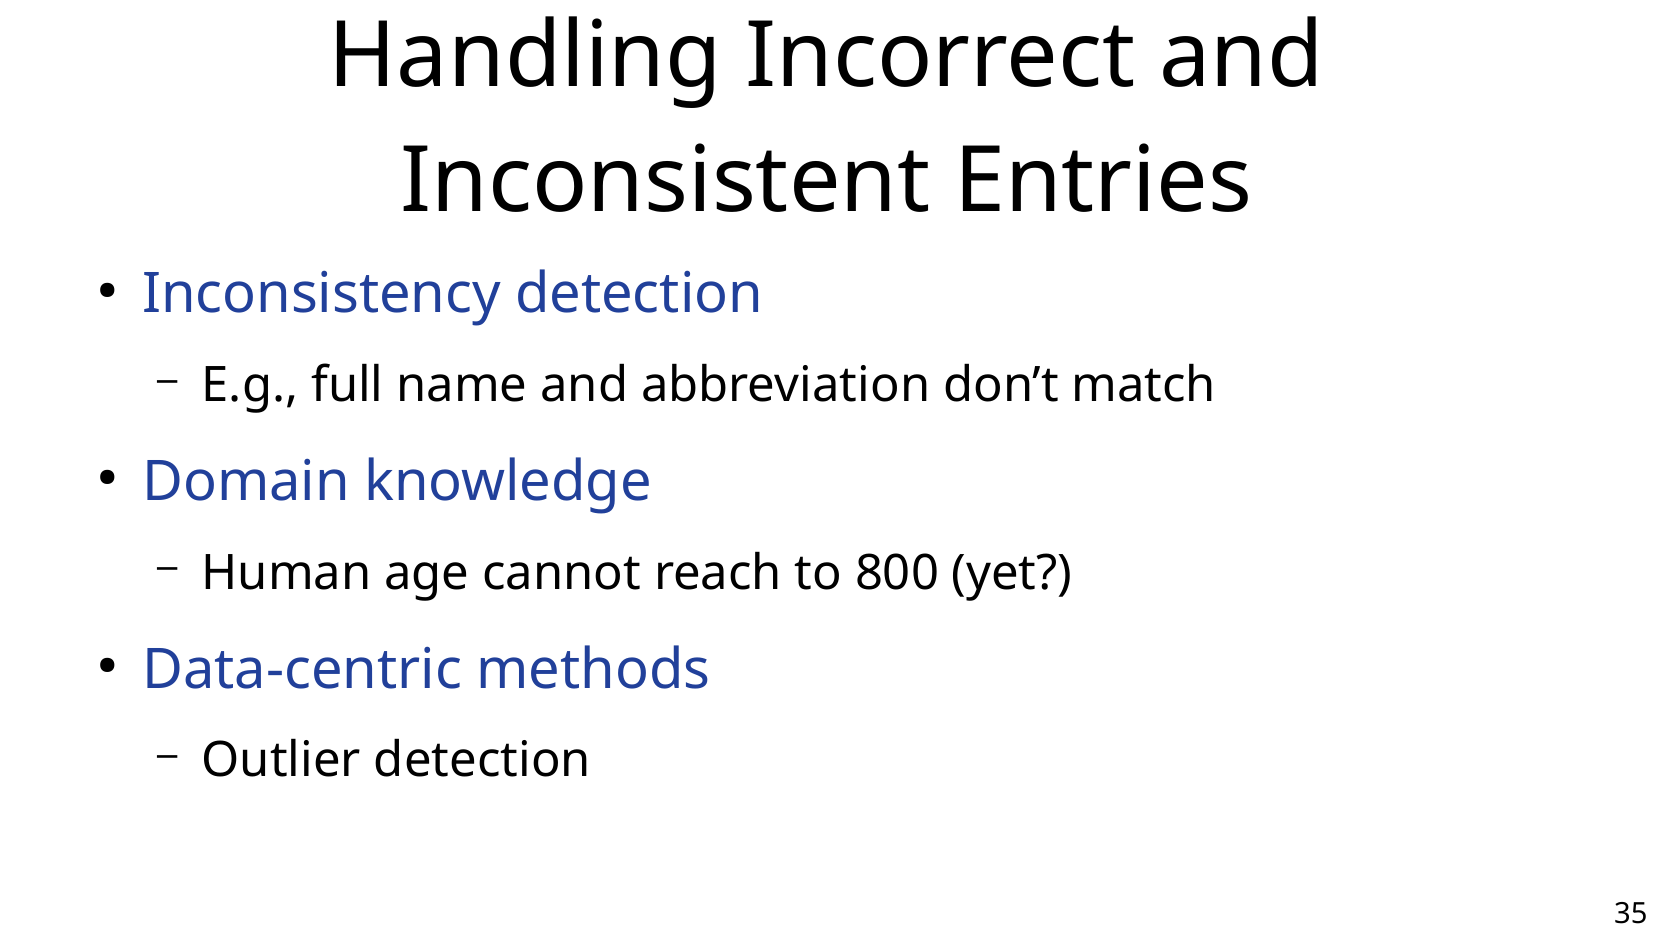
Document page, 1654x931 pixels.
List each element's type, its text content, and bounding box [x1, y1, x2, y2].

list Inconsistency detection E.g., full name and abbreviation don’t match Domain knowledge Human age cannot reach to 800 (yet?) Data-centric methods Outlier detection [82, 253, 1571, 793]
title Handling Incorrect and Inconsistent Entries [82, 1, 1571, 226]
